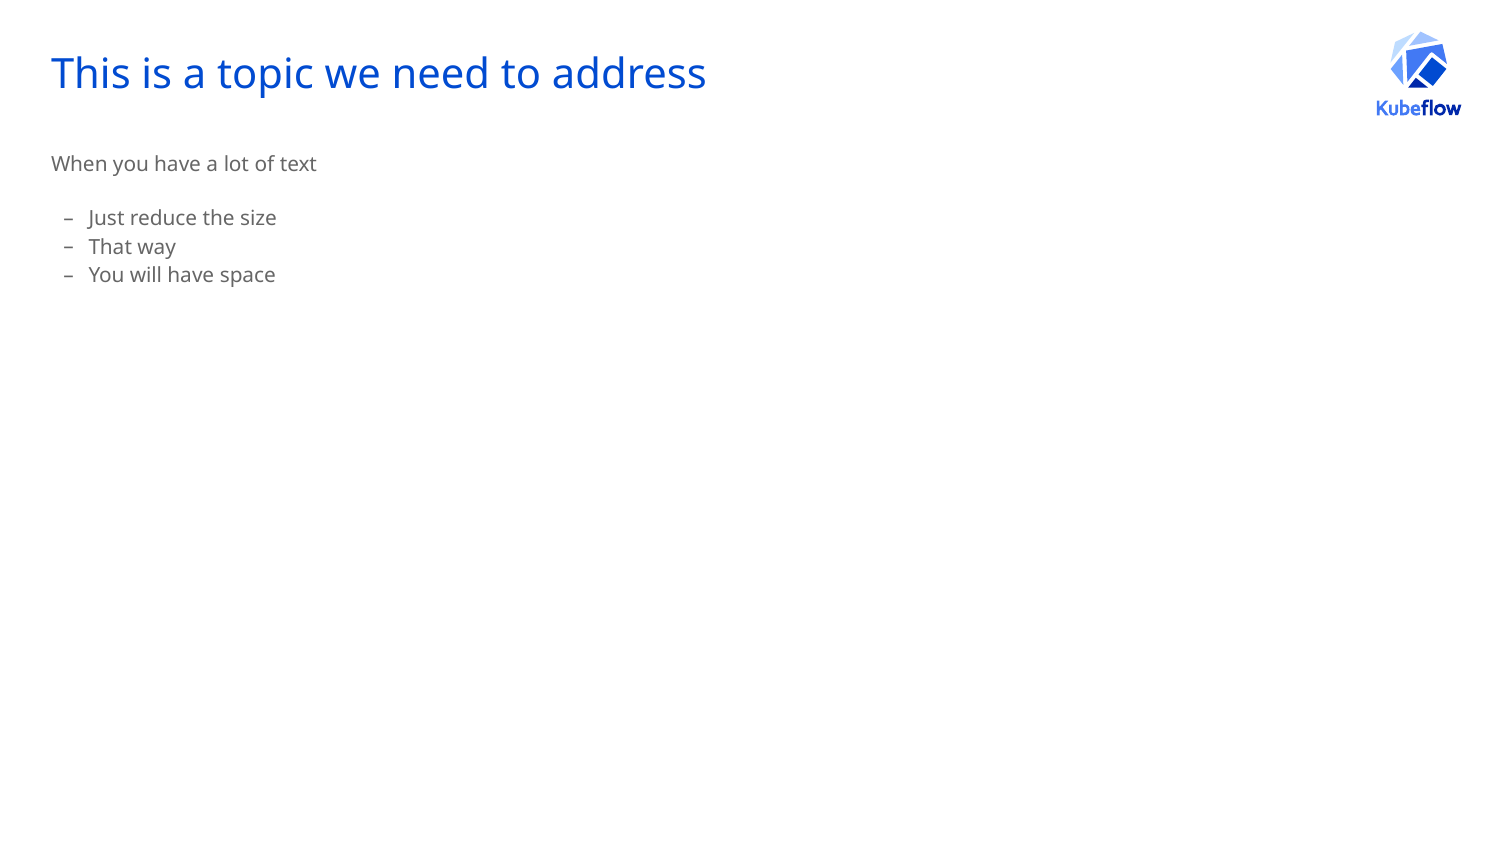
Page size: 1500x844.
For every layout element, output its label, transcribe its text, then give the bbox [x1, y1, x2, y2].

title This is a topic we need to address [51, 47, 1449, 147]
list When you have a lot of text Just reduce the size That way You will have space [51, 147, 1449, 622]
